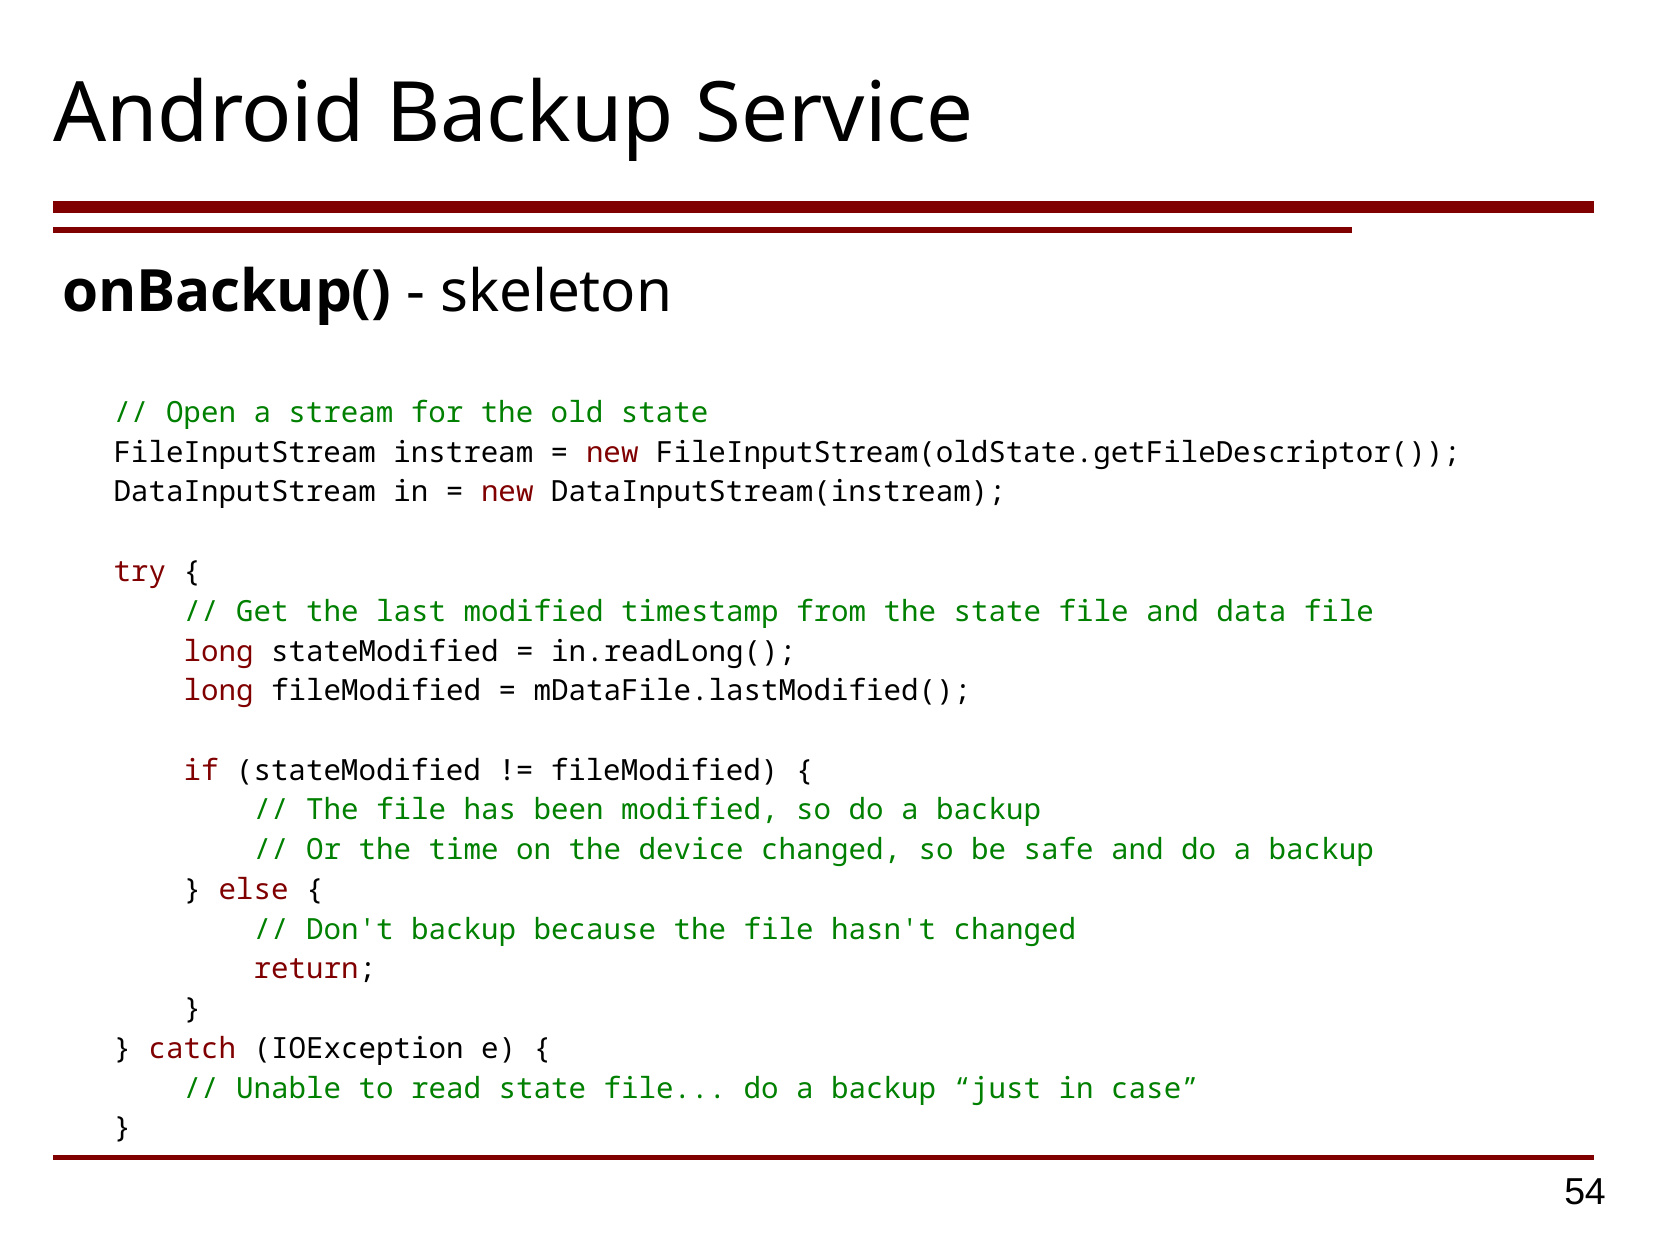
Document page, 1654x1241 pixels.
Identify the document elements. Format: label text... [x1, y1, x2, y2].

subtitle Android Backup Service [53, 48, 1542, 172]
text_box <número> [35, 1163, 1654, 1221]
text_box // Open a stream for the old state FileInputStream instream = new FileInputStream(oldState.getFileDescriptor()); DataInputStream in = new DataInputStream(instream); try { // Get the last modified timestamp from the state file and data file long stateModified = in.readLong(); long fileModified = mDataFile.lastModified(); if (stateModified != fileModified) { // The file has been modified, so do a backup // Or the time on the device changed, so be safe and do a backup } else { // Don't backup because the file hasn't changed return; } } catch (IOException e) { // Unable to read state file... do a backup “just in case” } [98, 383, 1477, 1093]
text_box onBackup() - skeleton [47, 242, 1613, 335]
text_box [58, 335, 1408, 1152]
